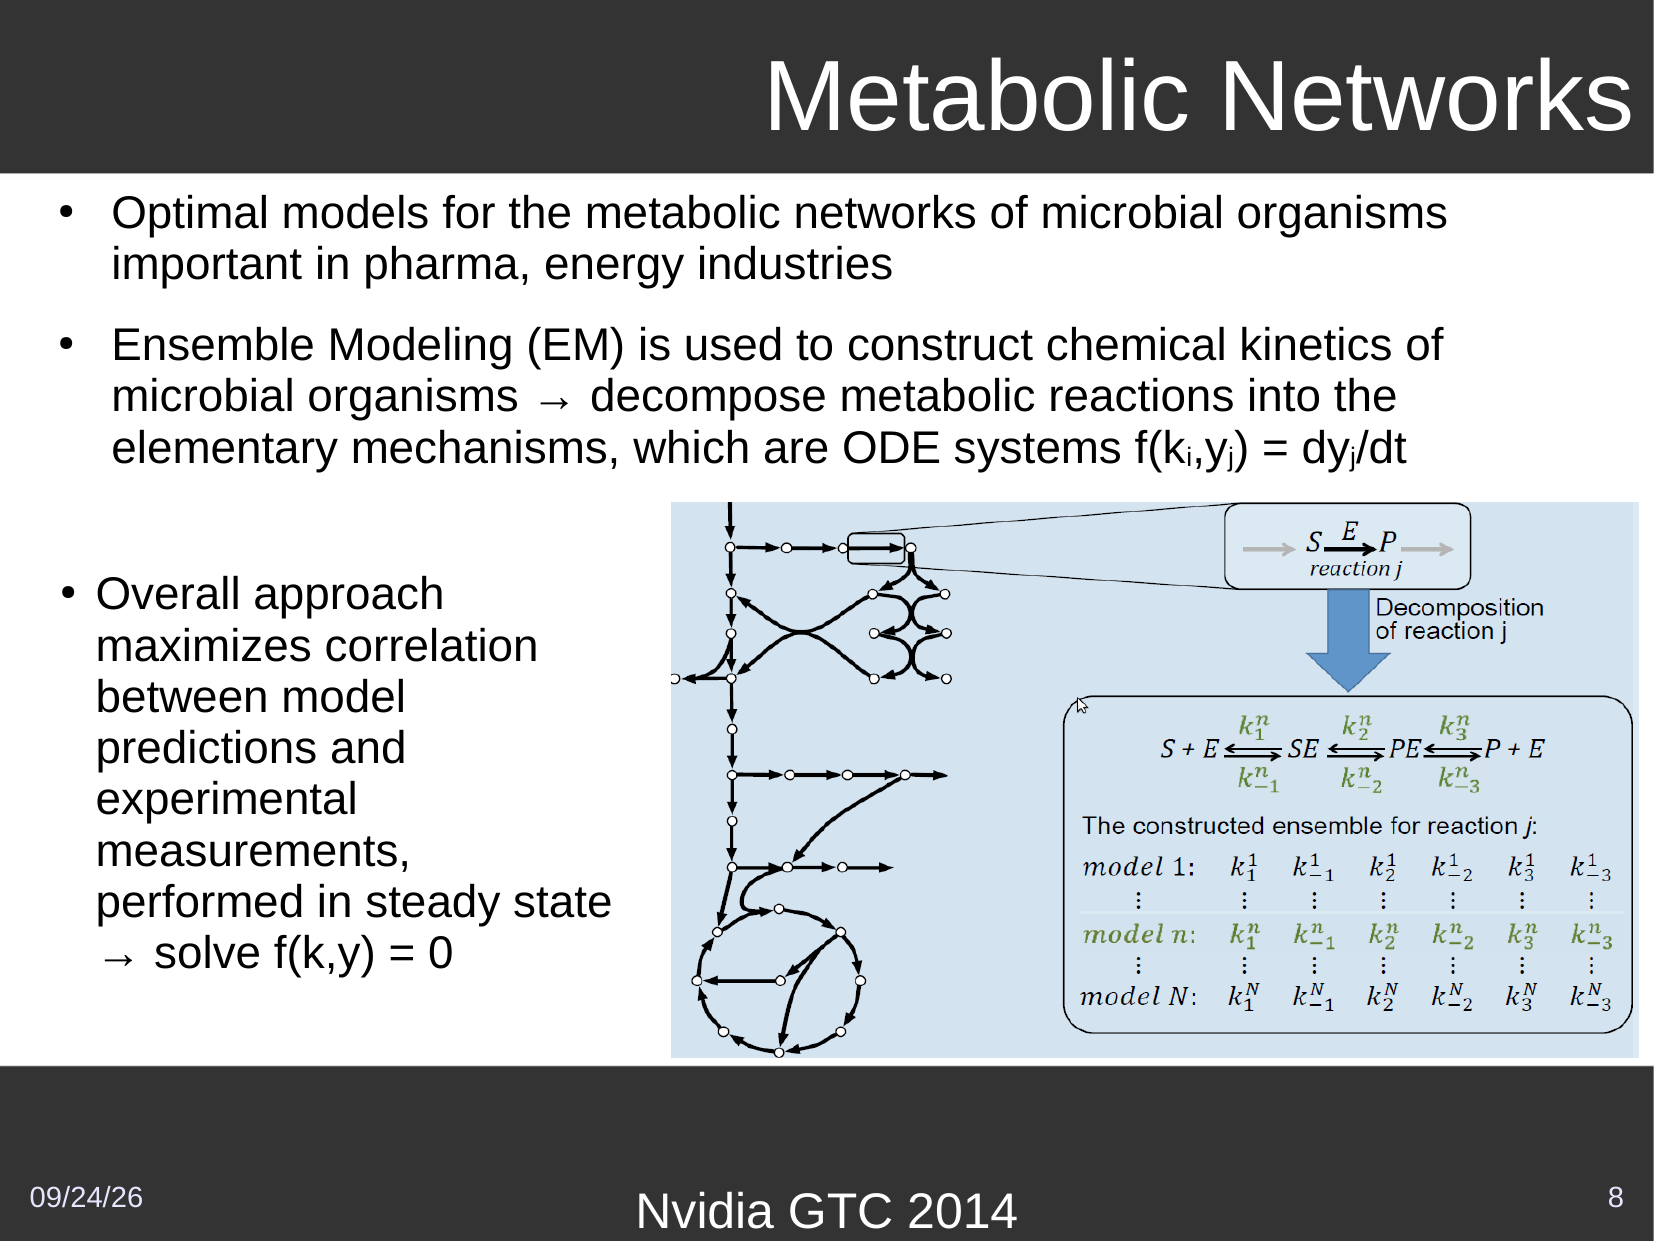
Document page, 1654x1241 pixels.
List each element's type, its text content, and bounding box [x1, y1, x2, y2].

title Metabolic Networks [40, 11, 1636, 181]
text_box Nvidia GTC 2014 [29, 1182, 1625, 1239]
picture [0, 0, 1654, 1241]
text_box Overall approach maximizes correlation between model predictions and experimental measurements, performed in steady state → solve f(k,y) = 0 [45, 560, 646, 986]
list Optimal models for the metabolic networks of microbial organisms important in pharma, energy industries Ensemble Modeling (EM) is used to construct chemical kinetics of microbial organisms → decompose metabolic reactions into the elementary mechanisms, which are ODE systems f(ki,yj) = dyj/dt [40, 187, 1636, 907]
